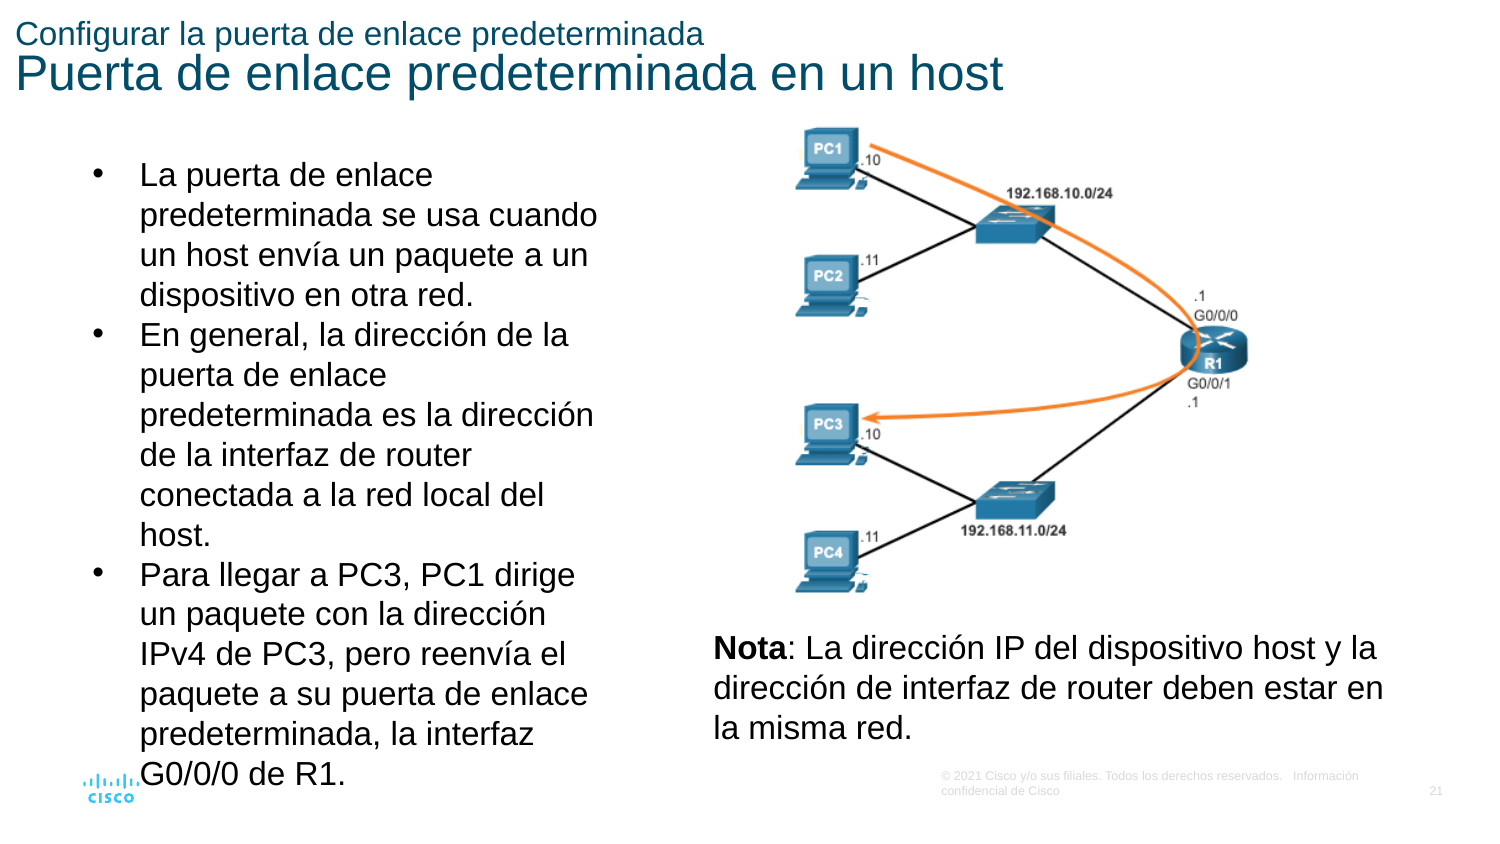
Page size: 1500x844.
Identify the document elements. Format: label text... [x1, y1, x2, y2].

text_box Nota: La dirección IP del dispositivo host y la dirección de interfaz de router deben estar en la misma red. [698, 618, 1428, 754]
title Configurar la puerta de enlace predeterminada Puerta de enlace predeterminada en un host [0, 0, 1369, 121]
text_box La puerta de enlace predeterminada se usa cuando un host envía un paquete a un dispositivo en otra red. En general, la dirección de la puerta de enlace predeterminada es la dirección de la interfaz de router conectada a la red local del host. Para llegar a PC3, PC1 dirige un paquete con la dirección IPv4 de PC3, pero reenvía el paquete a su puerta de enlace predeterminada, la interfaz G0/0/0 de R1. [77, 146, 635, 800]
picture [771, 117, 1268, 600]
